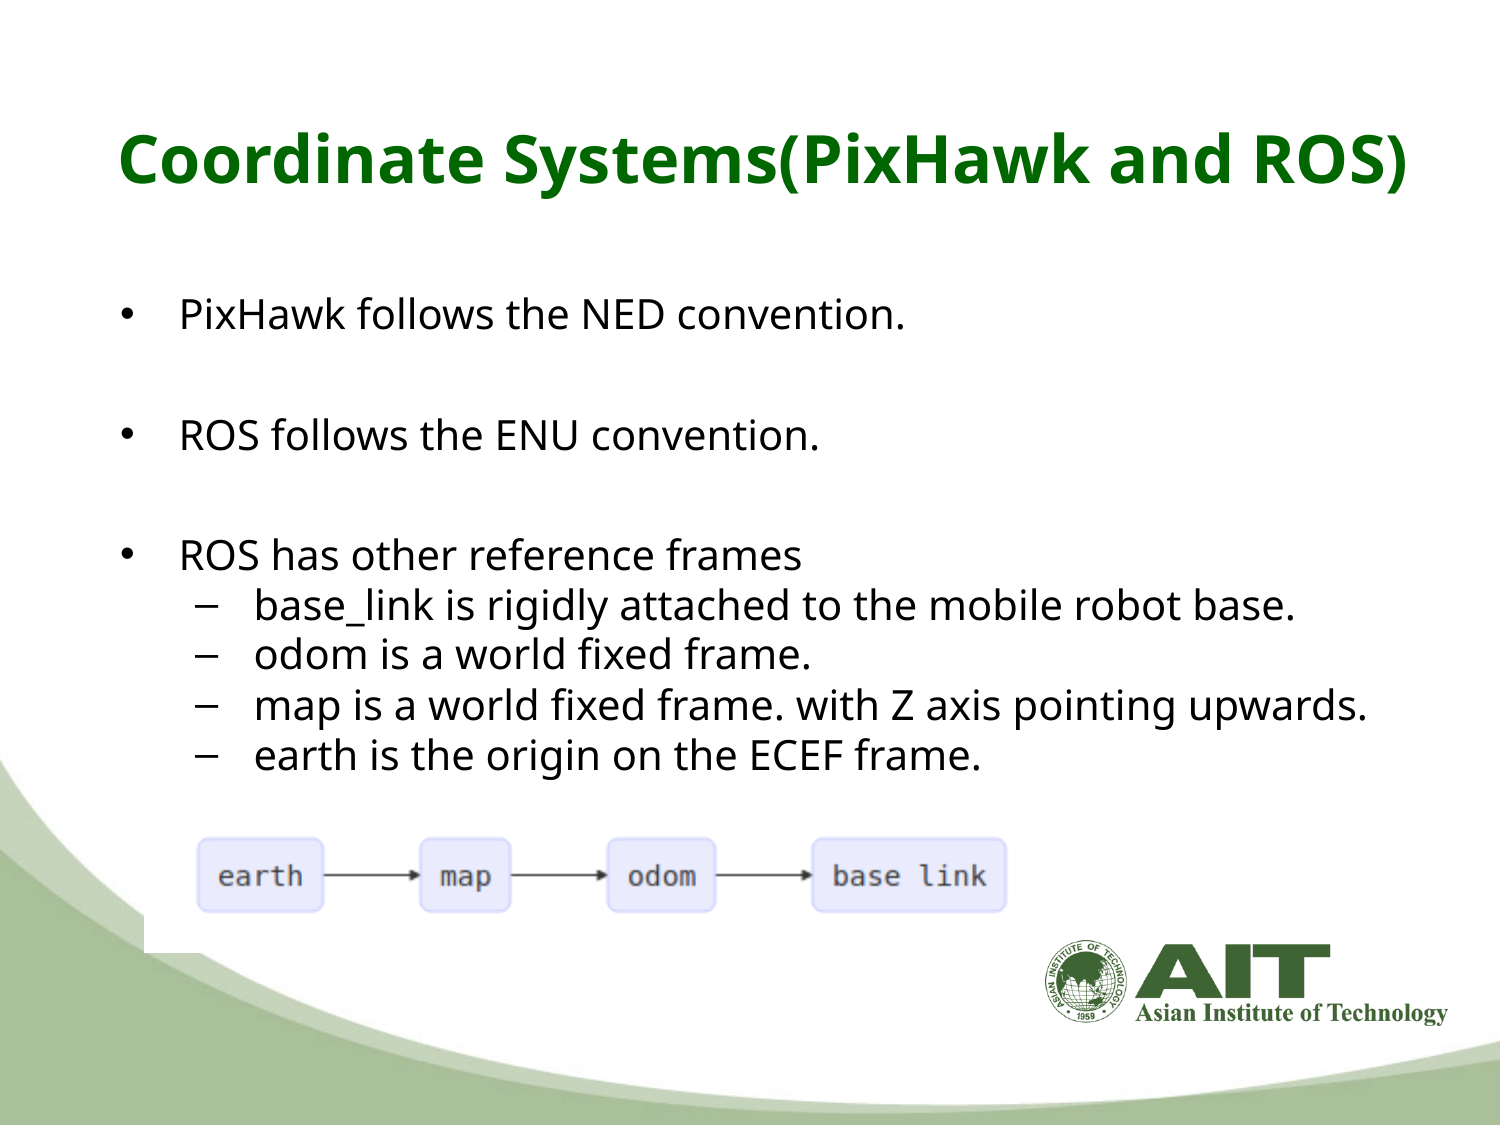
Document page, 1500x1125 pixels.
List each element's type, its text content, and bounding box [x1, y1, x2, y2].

list PixHawk follows the NED convention. ROS follows the ENU convention. ROS has other reference frames base_link is rigidly attached to the mobile robot base. odom is a world fixed frame. map is a world fixed frame. with Z axis pointing upwards. earth is the origin on the ECEF frame. [88, 280, 1439, 1024]
picture [0, 0, 1500, 1125]
title Coordinate Systems(PixHawk and ROS) [88, 63, 1439, 251]
